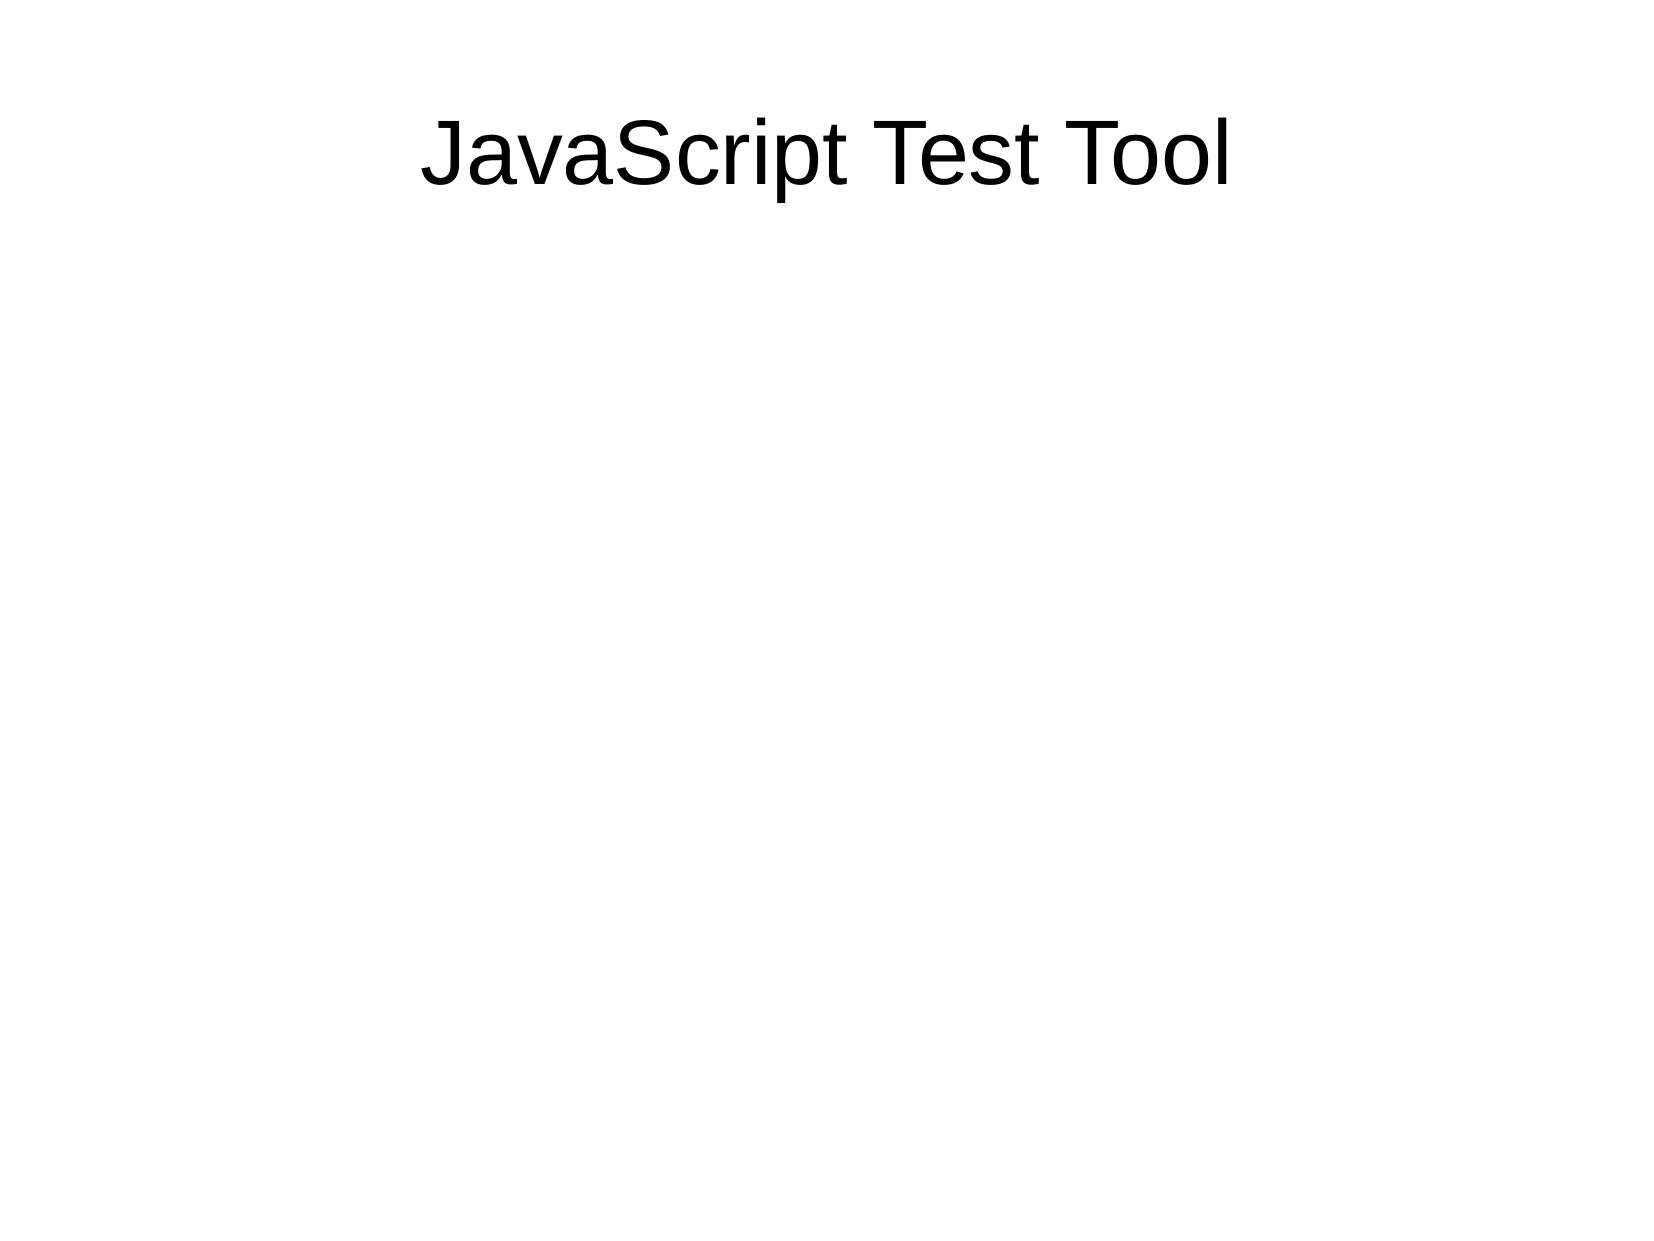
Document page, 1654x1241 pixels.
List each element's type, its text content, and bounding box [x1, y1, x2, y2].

title JavaScript Test Tool [82, 49, 1571, 257]
